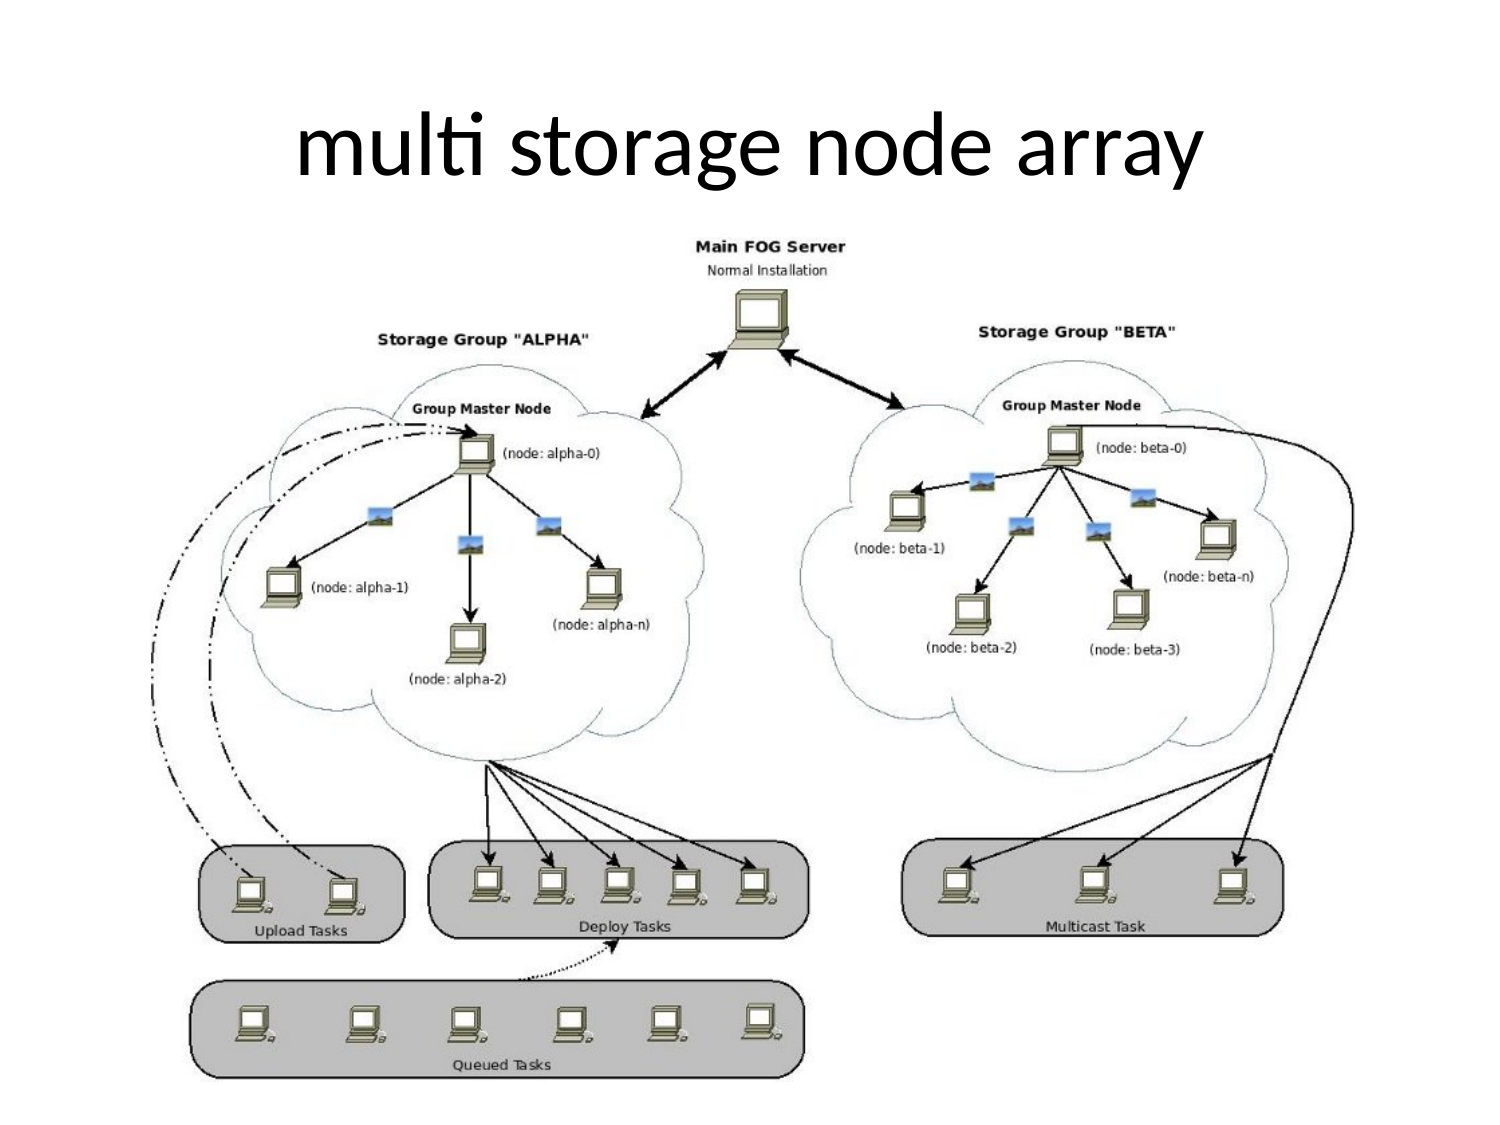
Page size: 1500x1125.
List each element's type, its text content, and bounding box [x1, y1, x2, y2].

title multi storage node array [75, 45, 1426, 233]
picture [150, 237, 1356, 1082]
